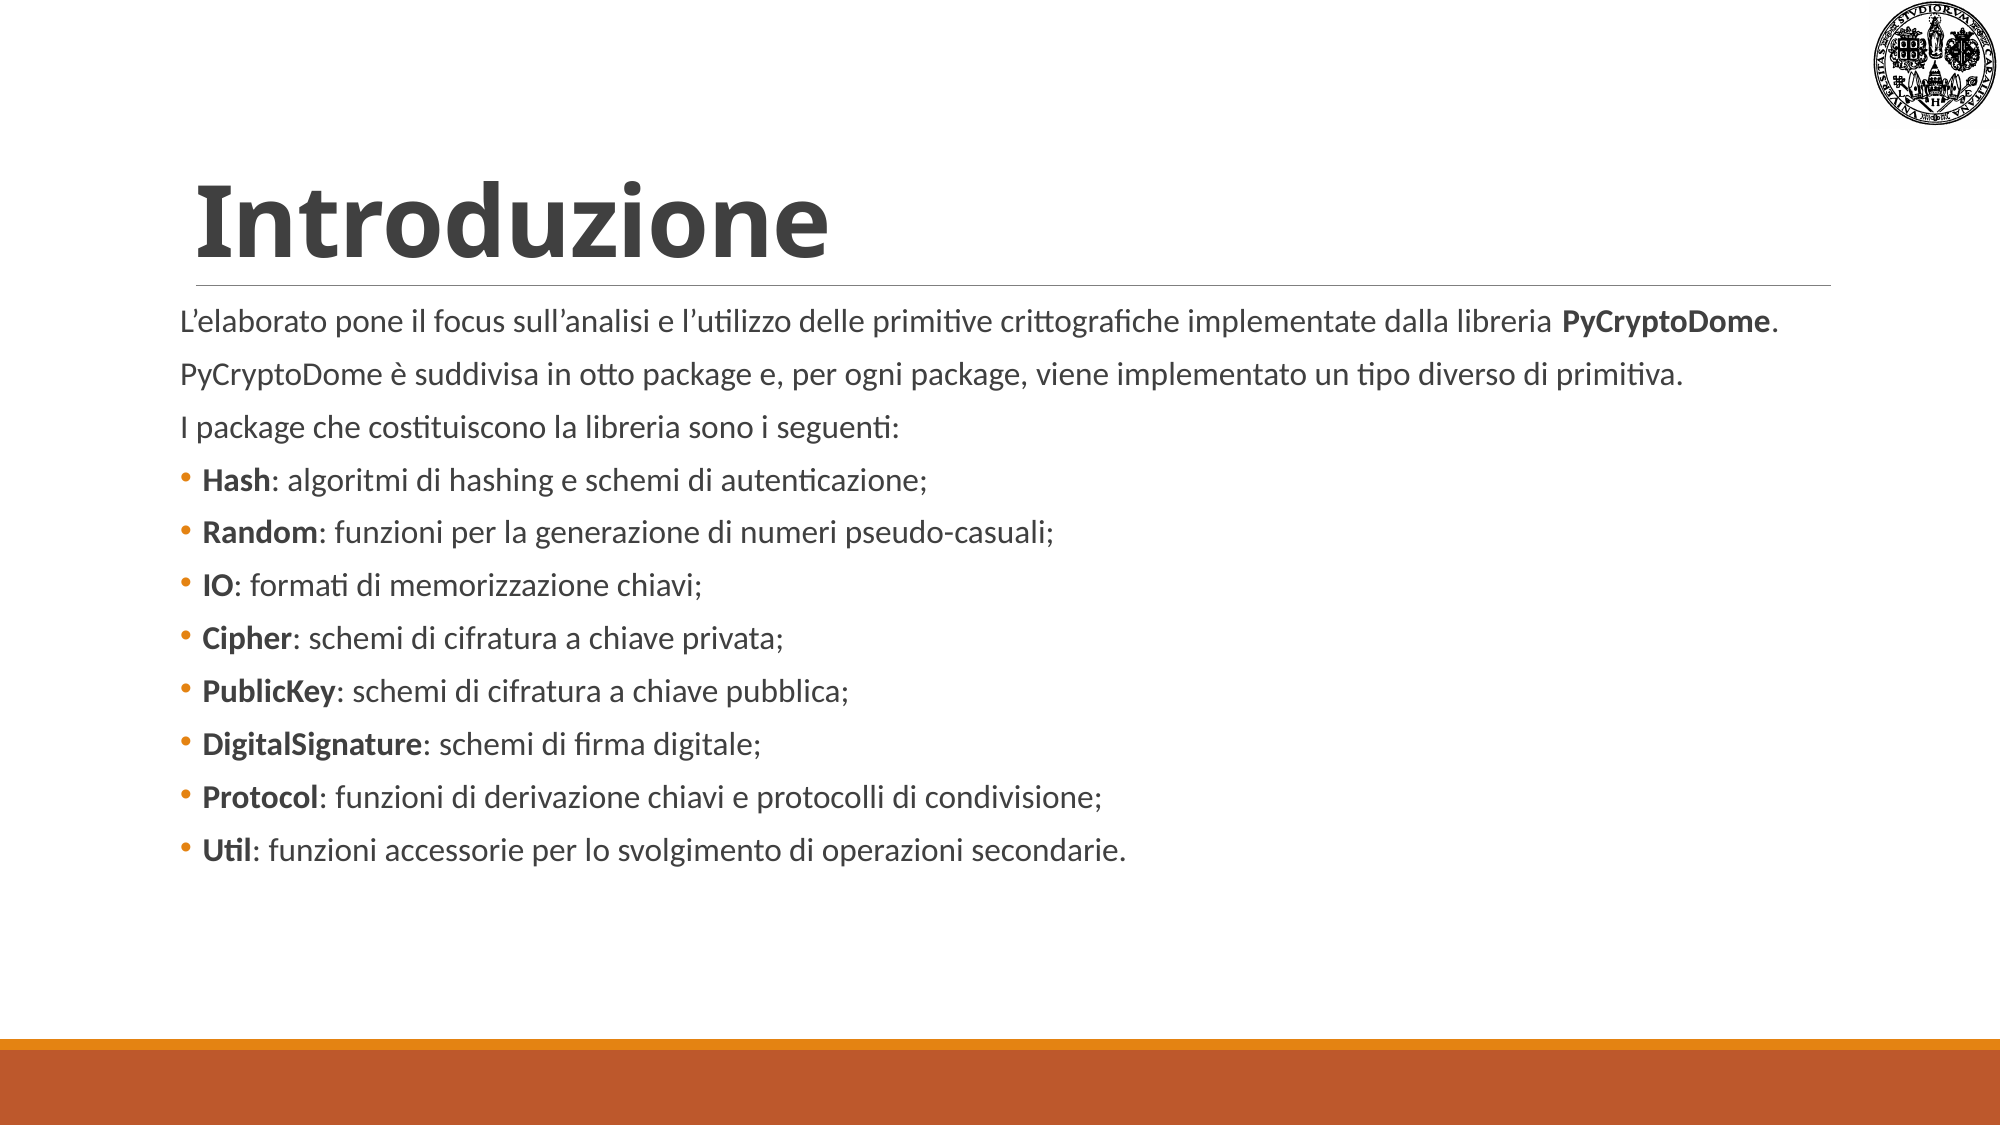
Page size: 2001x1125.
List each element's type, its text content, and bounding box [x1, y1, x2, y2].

list L’elaborato pone il focus sull’analisi e l’utilizzo delle primitive crittografiche implementate dalla libreria PyCryptoDome. PyCryptoDome è suddivisa in otto package e, per ogni package, viene implementato un tipo diverso di primitiva. I package che costituiscono la libreria sono i seguenti: Hash: algoritmi di hashing e schemi di autenticazione; Random: funzioni per la generazione di numeri pseudo-casuali; IO: formati di memorizzazione chiavi; Cipher: schemi di cifratura a chiave privata; PublicKey: schemi di cifratura a chiave pubblica; DigitalSignature: schemi di firma digitale; Protocol: funzioni di derivazione chiavi e protocolli di condivisione; Util: funzioni accessorie per lo svolgimento di operazioni secondarie. [180, 302, 1831, 963]
picture [1869, 0, 2000, 129]
title Introduzione [180, 47, 1831, 286]
